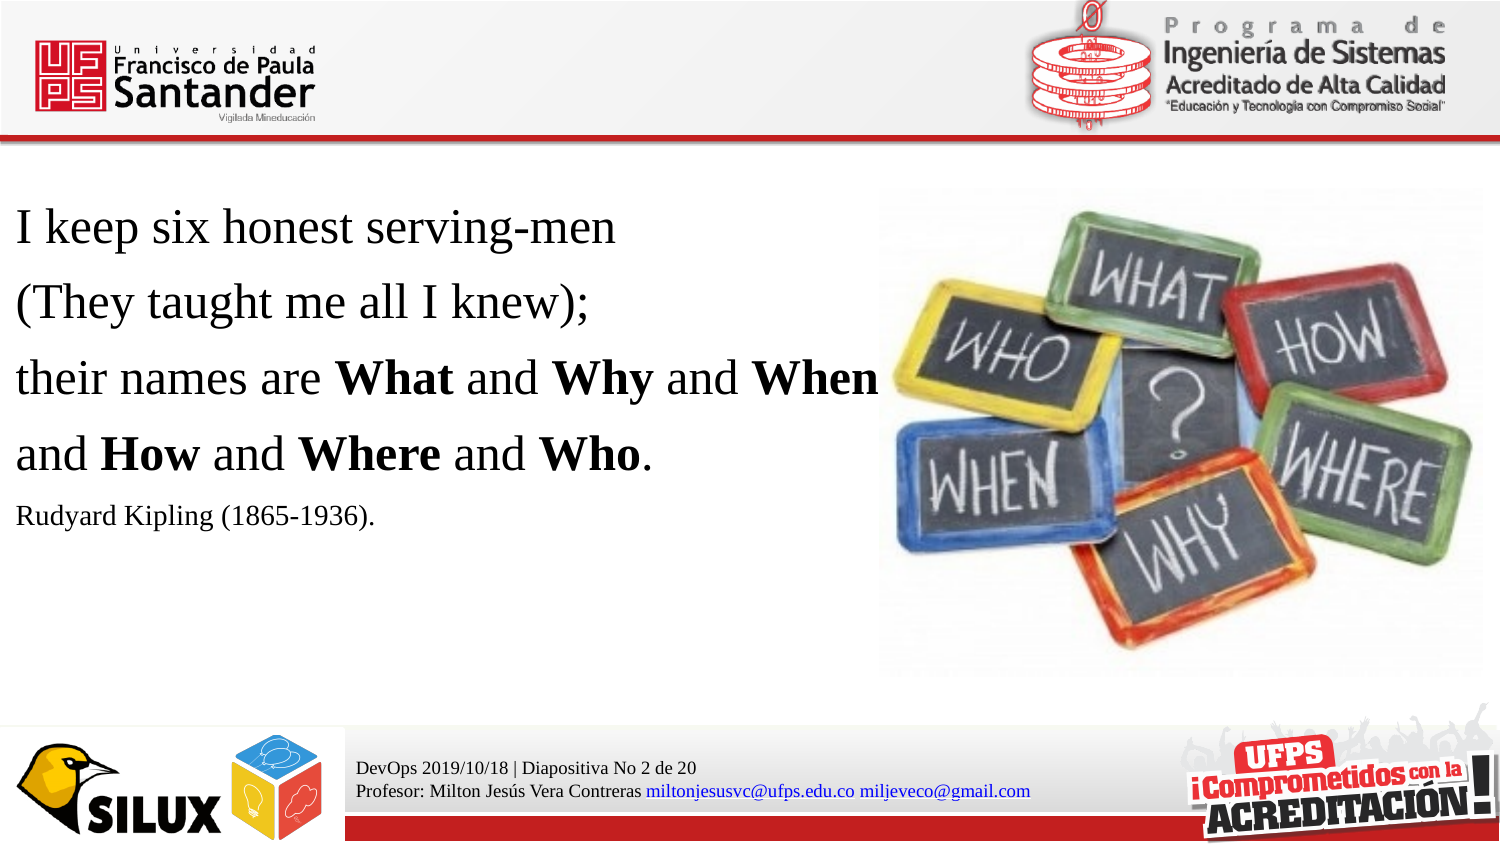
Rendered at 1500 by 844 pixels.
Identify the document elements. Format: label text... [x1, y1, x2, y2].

picture [1180, 702, 1500, 844]
picture [20, 33, 324, 131]
picture [879, 188, 1483, 677]
picture [11, 734, 329, 842]
picture [1023, 0, 1445, 135]
text_box I keep six honest serving-men (They taught me all I knew); their names are What and Why and When and How and Where and Who. Rudyard Kipling (1865-1936). [4, 187, 1252, 619]
